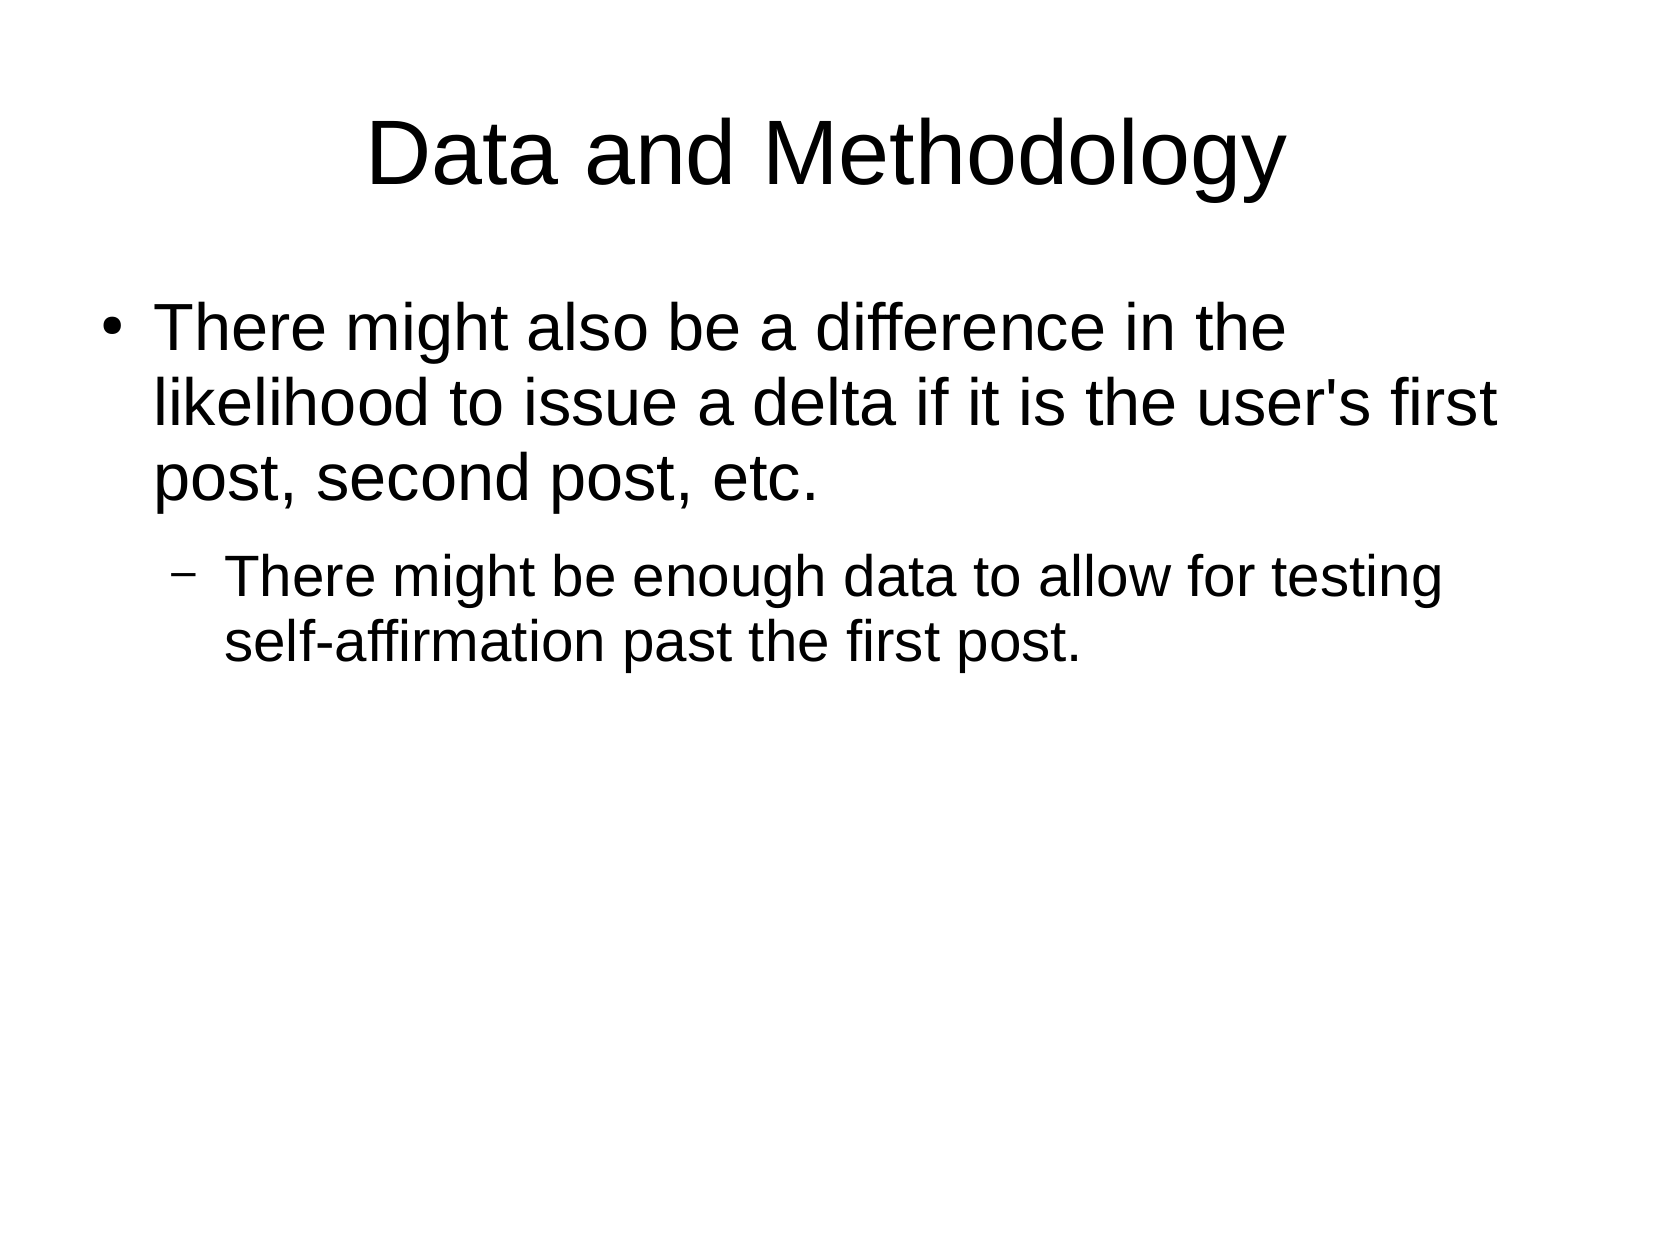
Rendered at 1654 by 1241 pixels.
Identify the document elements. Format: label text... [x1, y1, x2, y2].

list There might also be a difference in the likelihood to issue a delta if it is the user's first post, second post, etc. There might be enough data to allow for testing self-affirmation past the first post. [82, 290, 1571, 1010]
title Data and Methodology [82, 49, 1571, 257]
